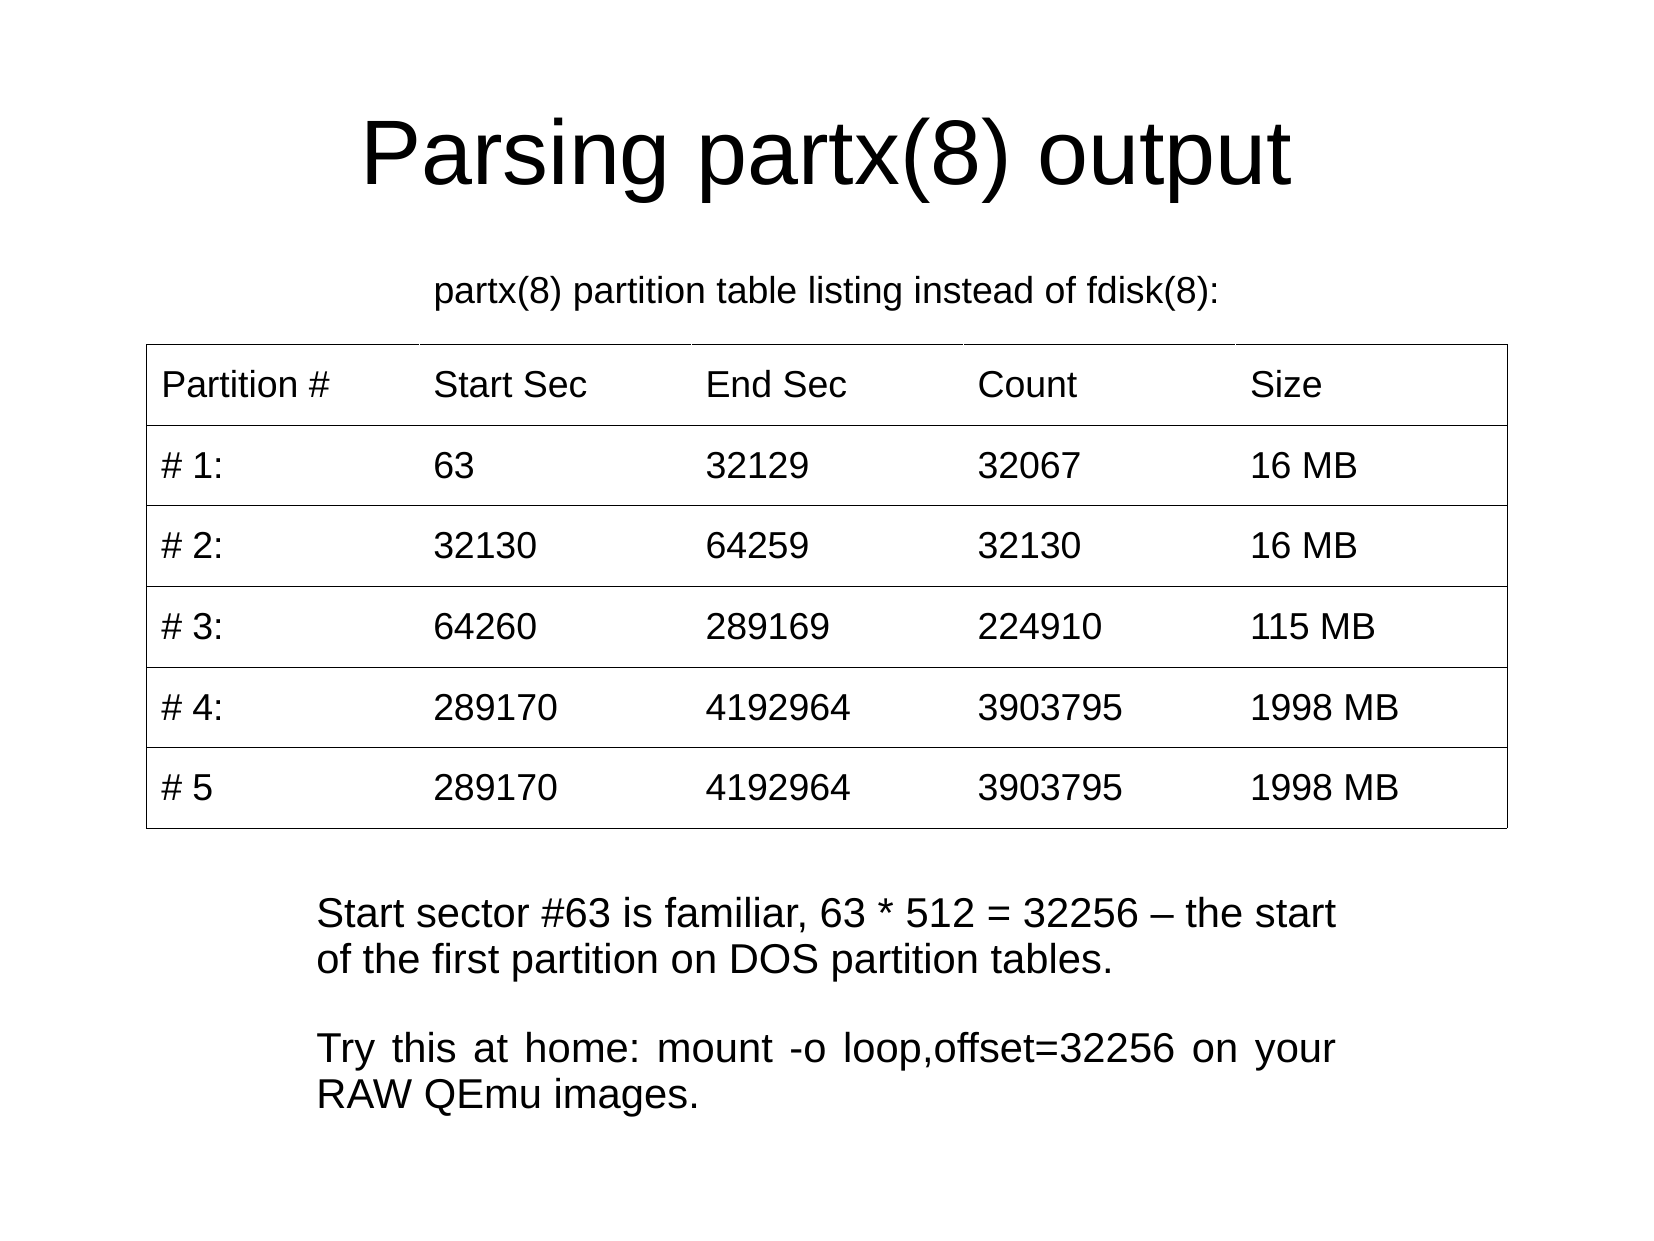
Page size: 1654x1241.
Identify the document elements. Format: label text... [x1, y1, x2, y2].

text_box Start sector #63 is familiar, 63 * 512 = 32256 – the start of the first partition on DOS partition tables. Try this at home: mount -o loop,offset=32256 on your RAW QEmu images. [301, 882, 1352, 1126]
table_cell 3903795 [964, 668, 1235, 747]
table_cell 16 MB [1236, 506, 1507, 586]
table_header Start Sec [420, 345, 691, 425]
text_box partx(8) partition table listing instead of fdisk(8): [245, 262, 1409, 320]
table_header End Sec [692, 345, 963, 425]
table_header Partition # [147, 345, 419, 425]
table_cell 64259 [692, 506, 963, 586]
table_cell 32067 [964, 426, 1235, 505]
table_cell 32130 [964, 506, 1235, 586]
table_cell 4192964 [692, 748, 963, 828]
table_cell # 1: [147, 426, 419, 505]
table_cell # 2: [147, 506, 419, 586]
table_cell 1998 MB [1236, 668, 1507, 747]
table_cell # 3: [147, 587, 419, 667]
table_header Size [1236, 345, 1507, 425]
table_cell 64260 [420, 587, 691, 667]
table_cell 1998 MB [1236, 748, 1507, 828]
table_header Count [964, 345, 1235, 425]
table_cell 32130 [420, 506, 691, 586]
table_cell # 4: [147, 668, 419, 747]
title Parsing partx(8) output [82, 49, 1571, 257]
table_cell 289170 [420, 748, 691, 828]
table_cell 3903795 [964, 748, 1235, 828]
table_cell 63 [420, 426, 691, 505]
table_cell 224910 [964, 587, 1235, 667]
table_cell 16 MB [1236, 426, 1507, 505]
table_cell 115 MB [1236, 587, 1507, 667]
table_cell # 5 [147, 748, 419, 828]
table_cell 289169 [692, 587, 963, 667]
table_cell 32129 [692, 426, 963, 505]
table_cell 289170 [420, 668, 691, 747]
table_cell 4192964 [692, 668, 963, 747]
